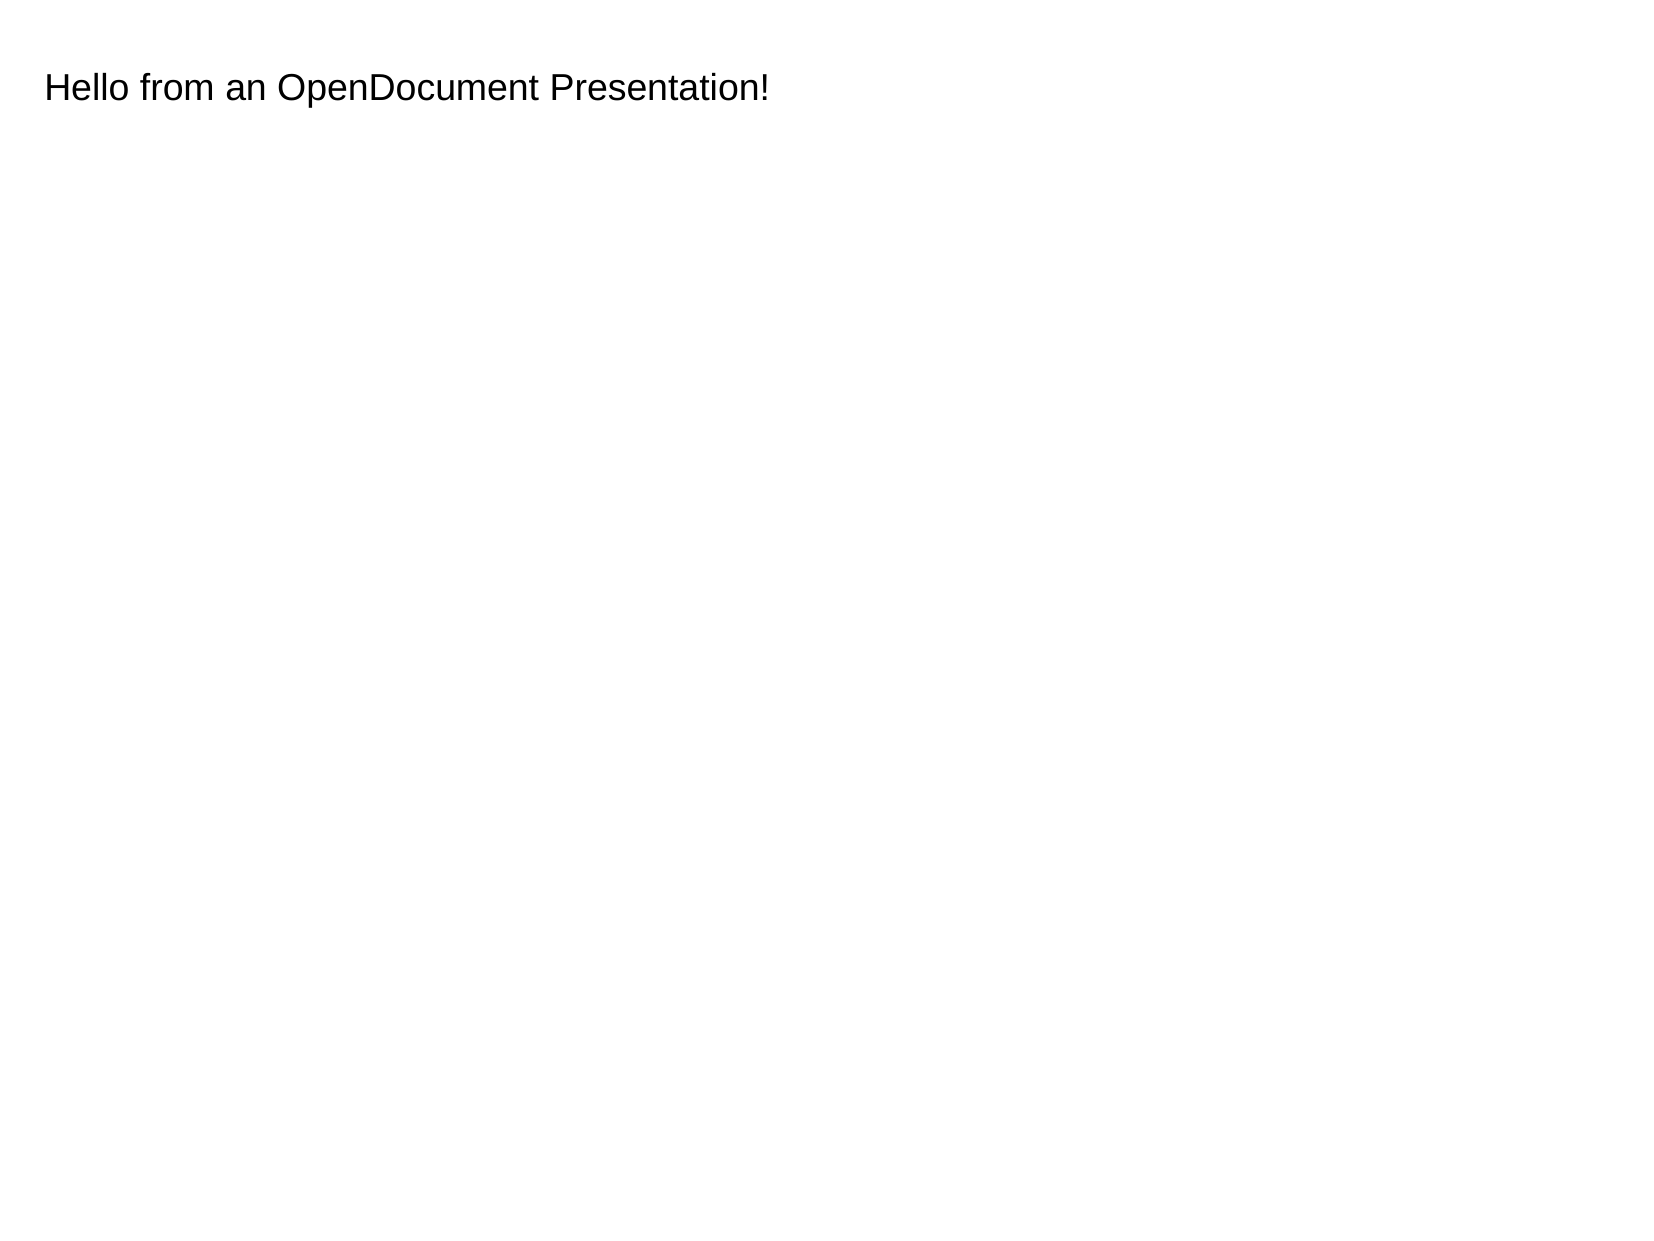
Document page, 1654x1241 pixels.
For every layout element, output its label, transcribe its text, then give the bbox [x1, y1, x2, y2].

text_box Hello from an OpenDocument Presentation! [29, 59, 788, 116]
